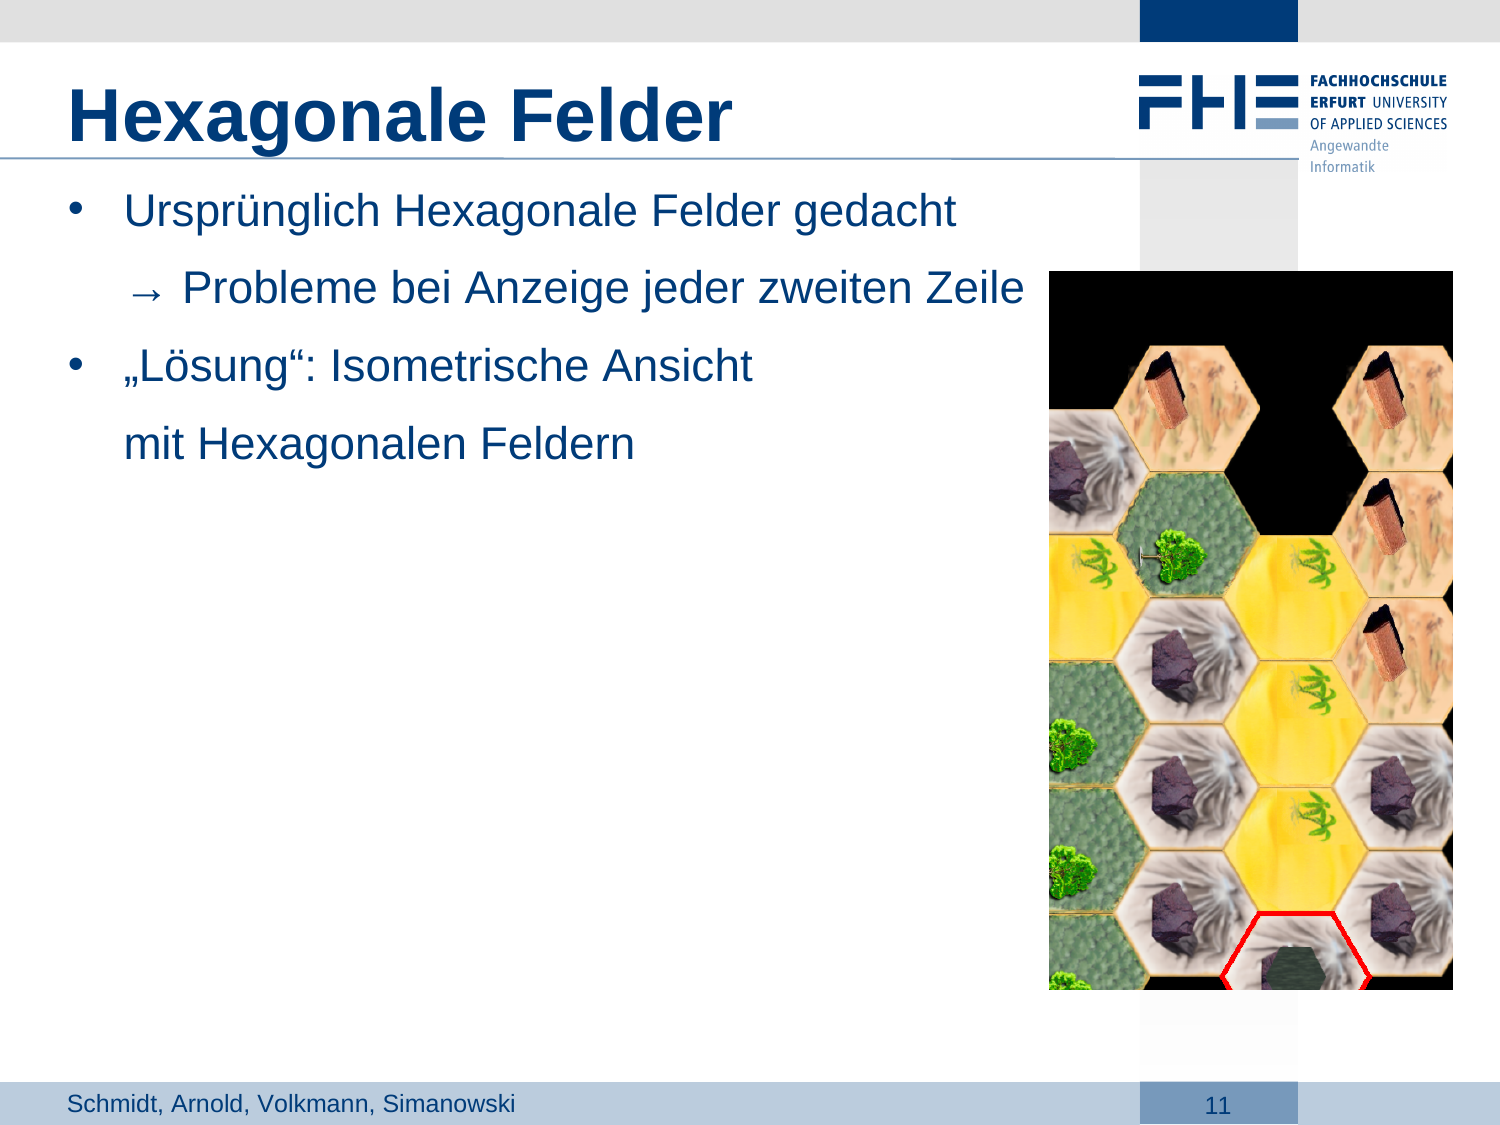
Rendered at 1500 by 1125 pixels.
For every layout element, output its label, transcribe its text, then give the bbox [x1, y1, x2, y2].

list Ursprünglich Hexagonale Felder gedacht → Probleme bei Anzeige jeder zweiten Zeile „Lösung“: Isometrische Ansicht mit Hexagonalen Feldern [53, 172, 1500, 1083]
title Hexagonale Felder [53, 58, 1140, 142]
picture [1139, 75, 1447, 172]
